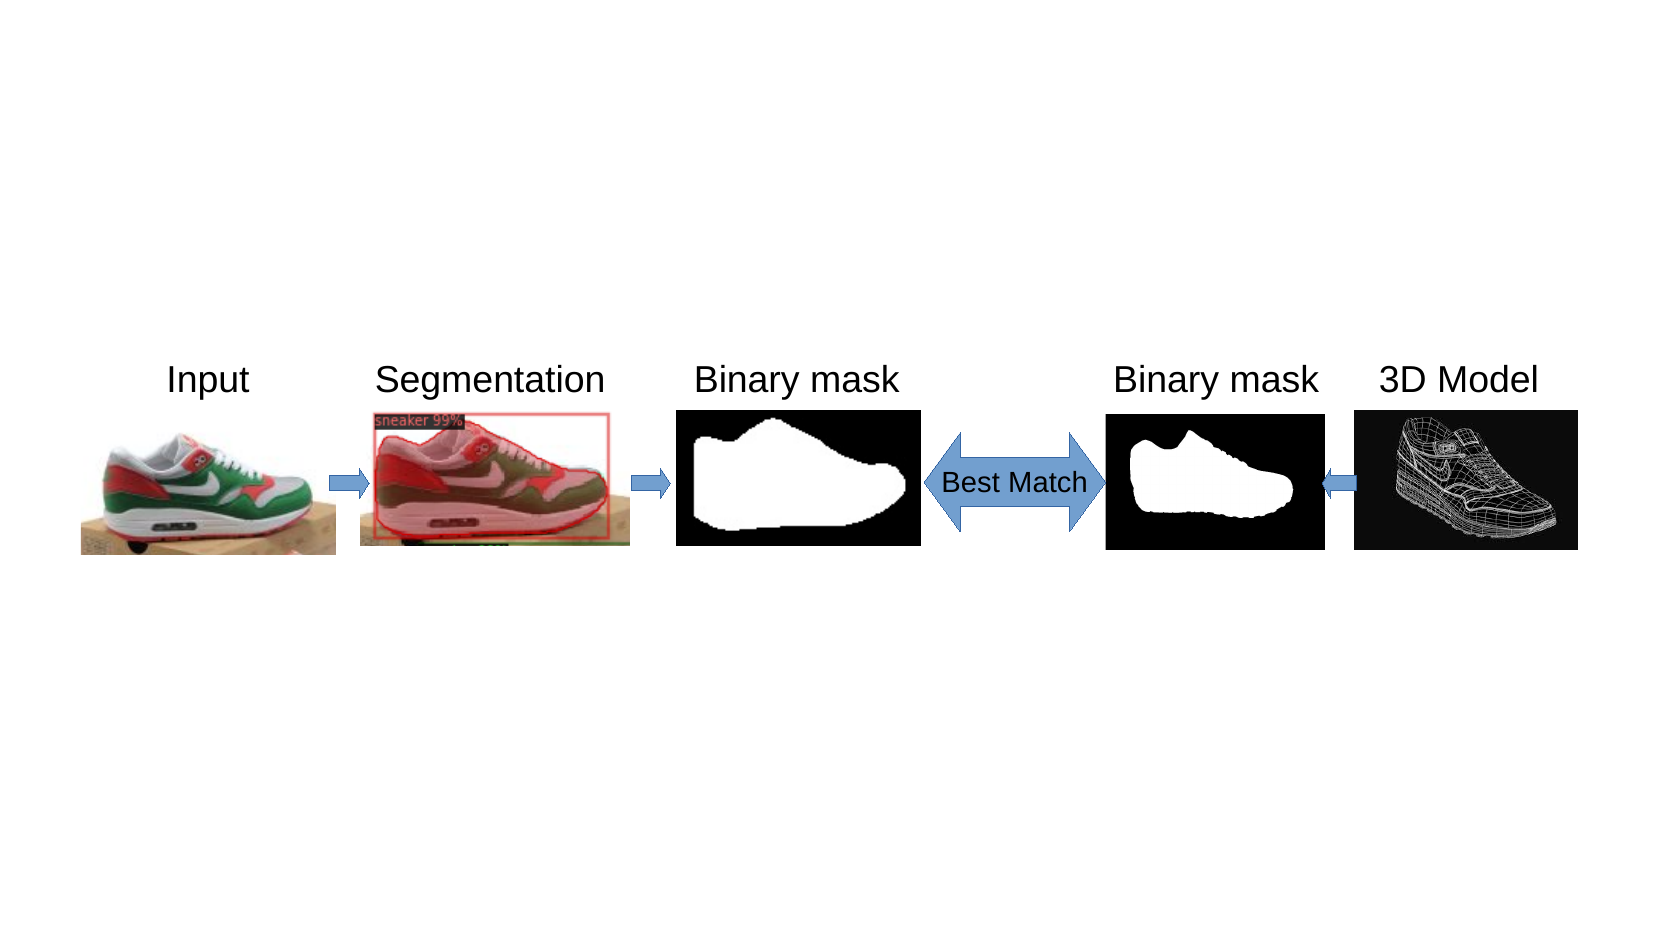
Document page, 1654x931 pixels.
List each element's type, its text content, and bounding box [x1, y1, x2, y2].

text_box Binary mask [1098, 351, 1364, 493]
text_box Binary mask [678, 351, 949, 493]
picture [80, 405, 336, 555]
text_box [631, 468, 671, 499]
picture [360, 493, 630, 546]
picture [676, 410, 921, 546]
text_box [329, 468, 363, 499]
picture [1354, 493, 1578, 550]
text_box Best Match [932, 432, 1098, 532]
text_box 3D Model [1364, 351, 1635, 493]
text_box Input [151, 351, 272, 409]
picture [1105, 493, 1325, 550]
text_box Segmentation [360, 351, 630, 493]
